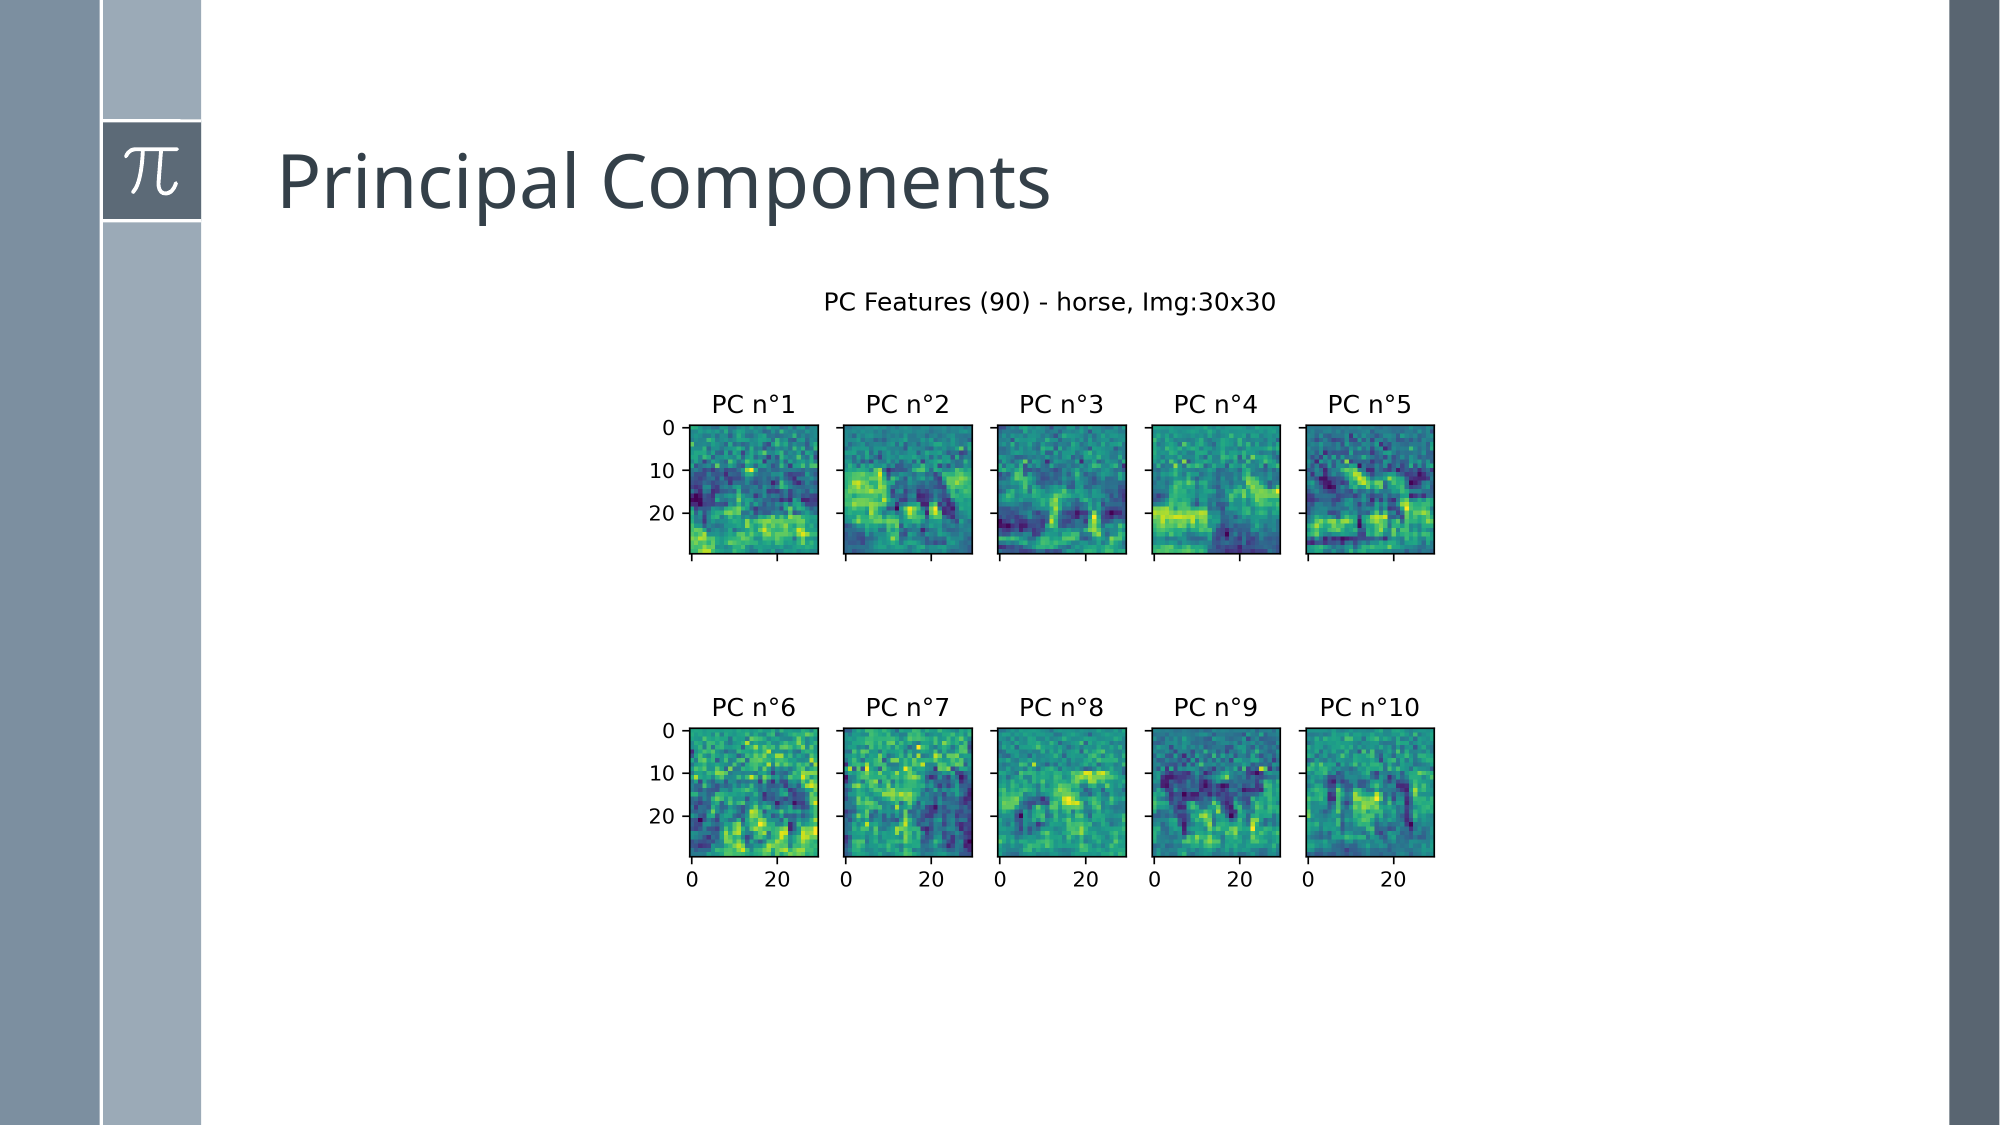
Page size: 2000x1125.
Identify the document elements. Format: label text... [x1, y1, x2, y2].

text_box Principal Components [261, 29, 1867, 233]
picture [633, 276, 1449, 906]
